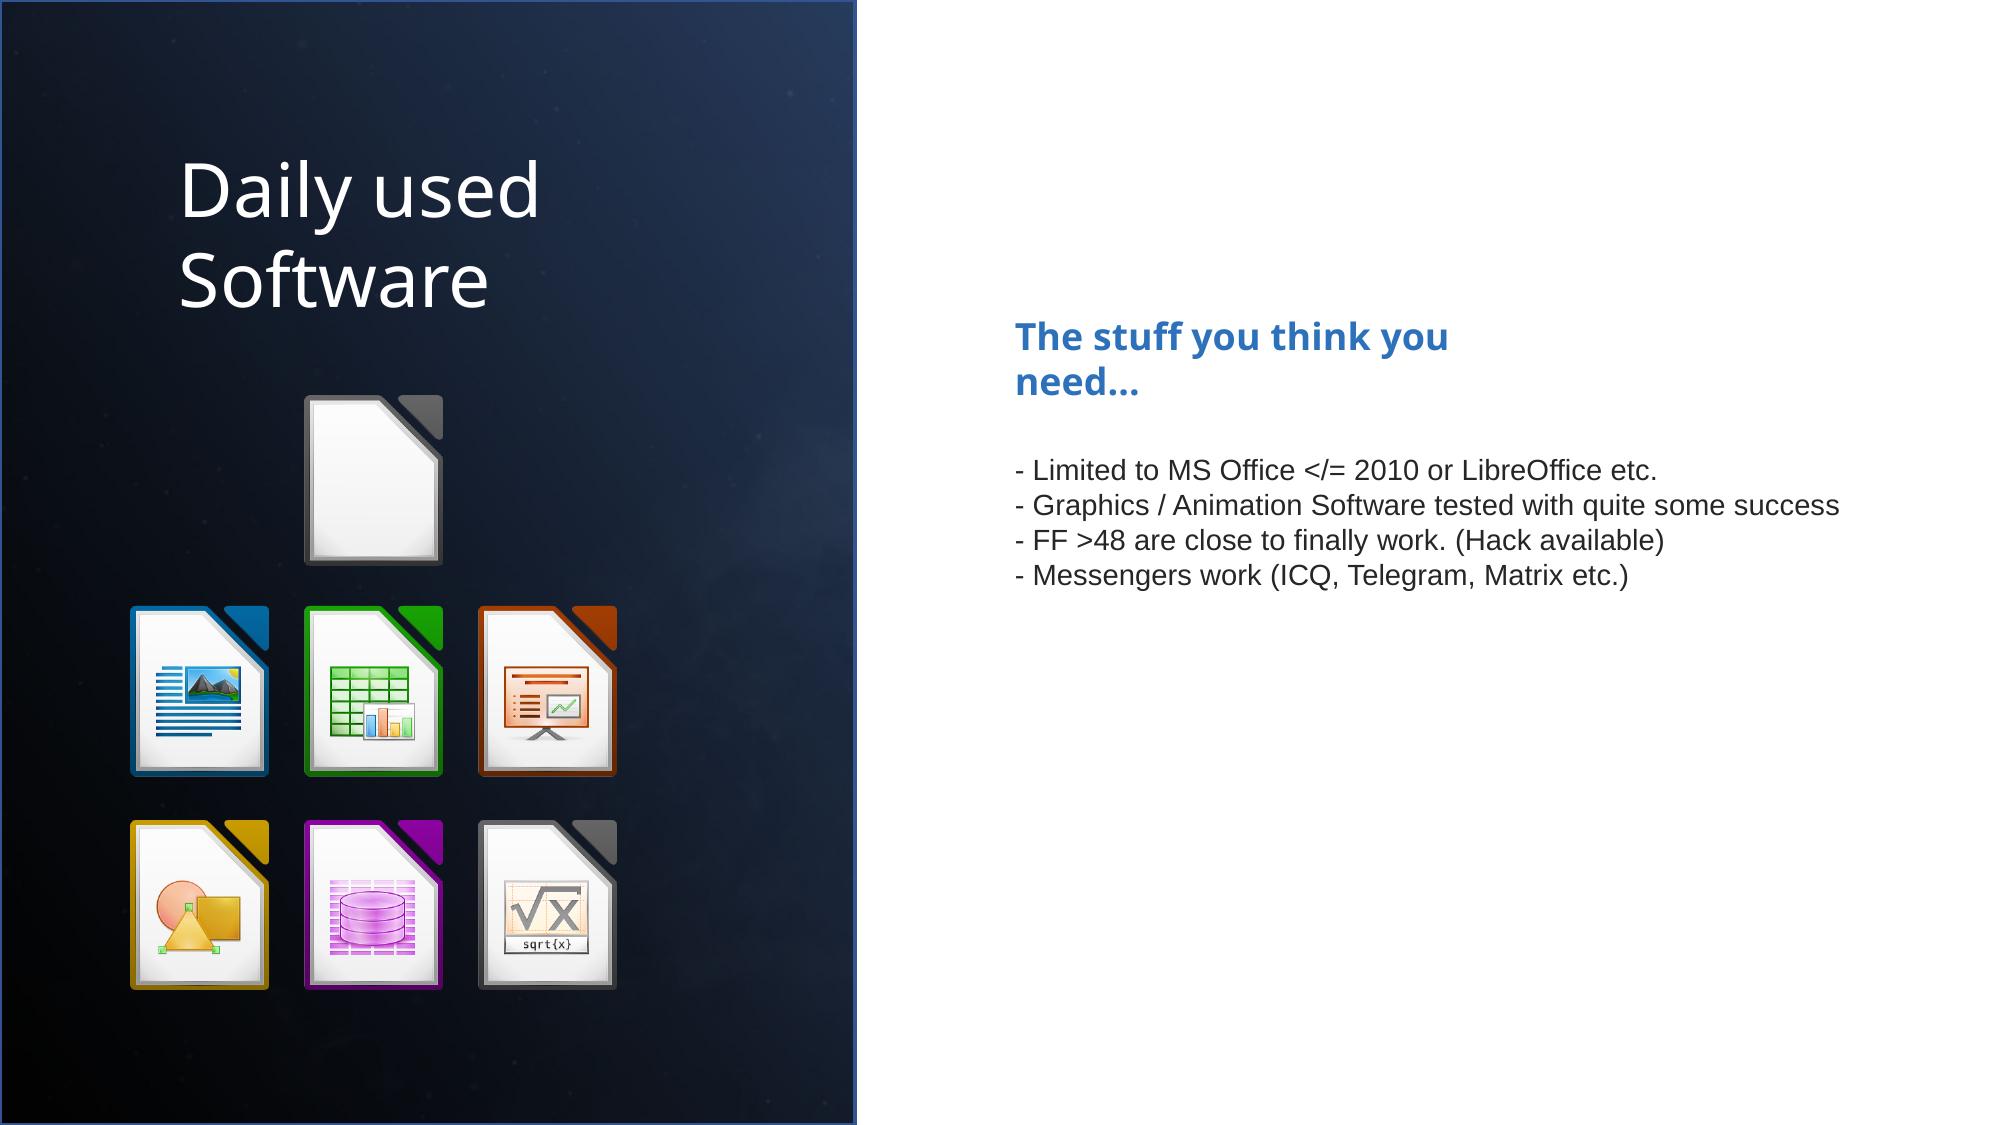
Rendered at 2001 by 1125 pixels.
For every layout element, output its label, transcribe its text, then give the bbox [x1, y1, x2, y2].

text_box Daily used Software [164, 134, 585, 330]
text_box The stuff you think you need... [999, 305, 1506, 411]
text_box [0, 0, 856, 1125]
picture [130, 395, 617, 990]
text_box - Limited to MS Office </= 2010 or LibreOffice etc. - Graphics / Animation Software tested with quite some success - FF >48 are close to finally work. (Hack available) - Messengers work (ICQ, Telegram, Matrix etc.) [999, 444, 1913, 599]
